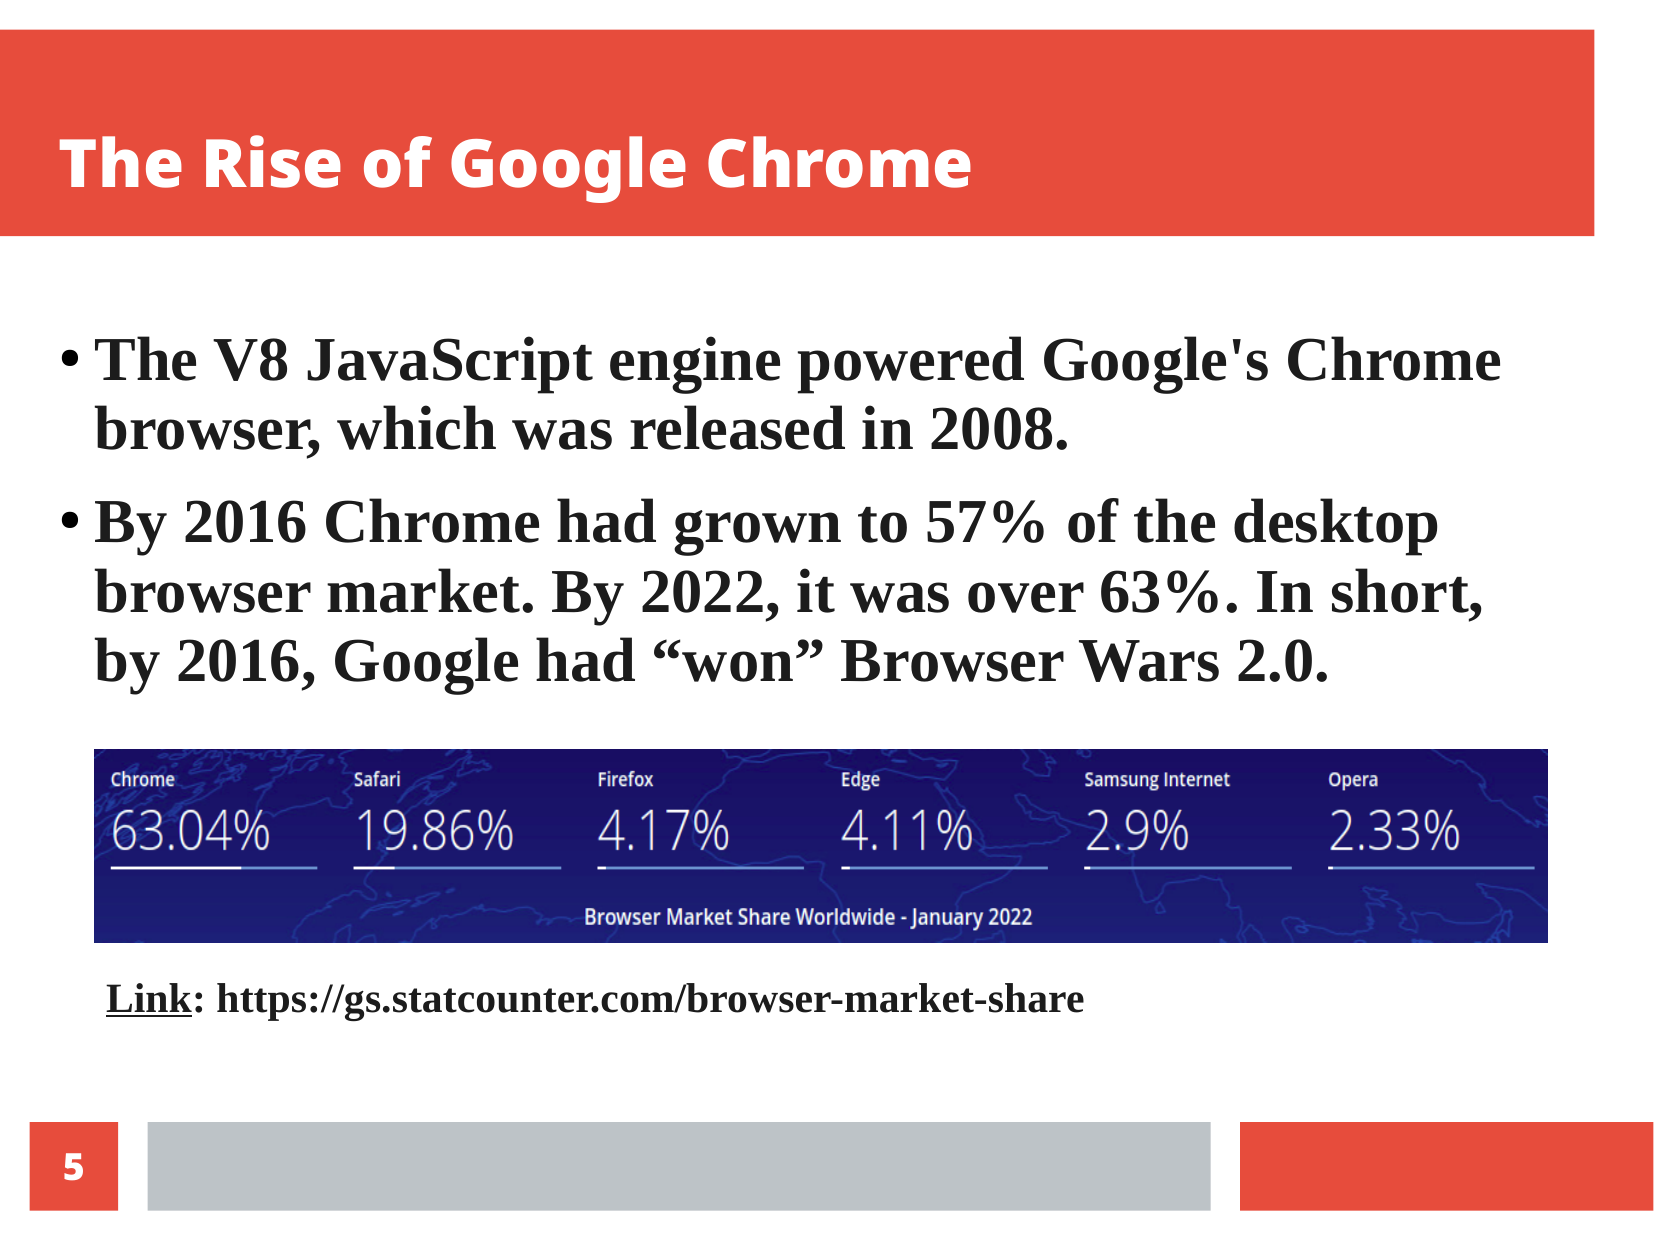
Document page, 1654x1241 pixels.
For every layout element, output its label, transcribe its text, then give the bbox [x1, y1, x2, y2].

list The V8 JavaScript engine powered Google's Chrome browser, which was released in 2008. By 2016 Chrome had grown to 57% of the desktop browser market. By 2022, it was over 63%. In short, by 2016, Google had “won” Browser Wars 2.0. Link: https://gs.statcounter.com/browser-market-share [59, 324, 1565, 1093]
title The Rise of Google Chrome [59, 59, 1595, 207]
picture [94, 749, 1548, 943]
